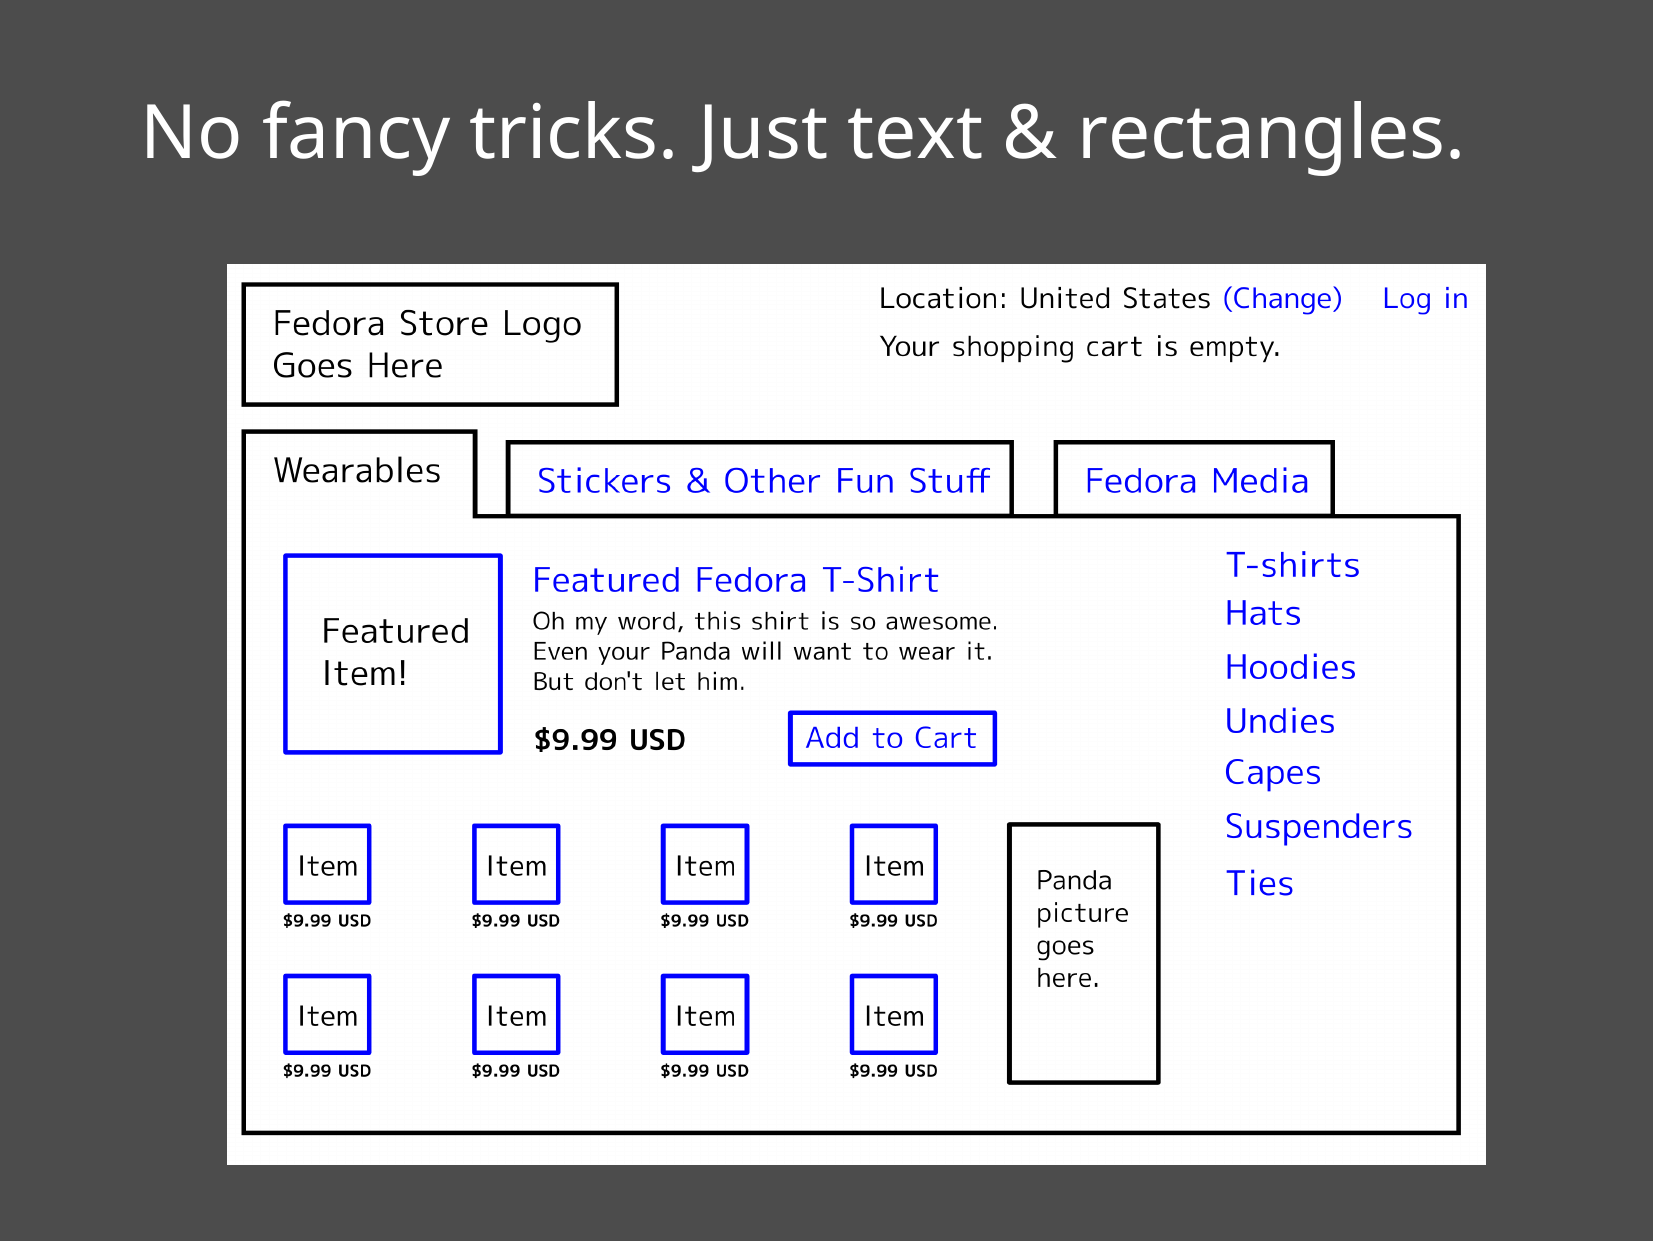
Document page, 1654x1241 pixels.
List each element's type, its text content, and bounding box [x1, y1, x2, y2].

title No fancy tricks. Just text & rectangles. [53, 6, 1554, 269]
picture [227, 264, 1486, 1165]
